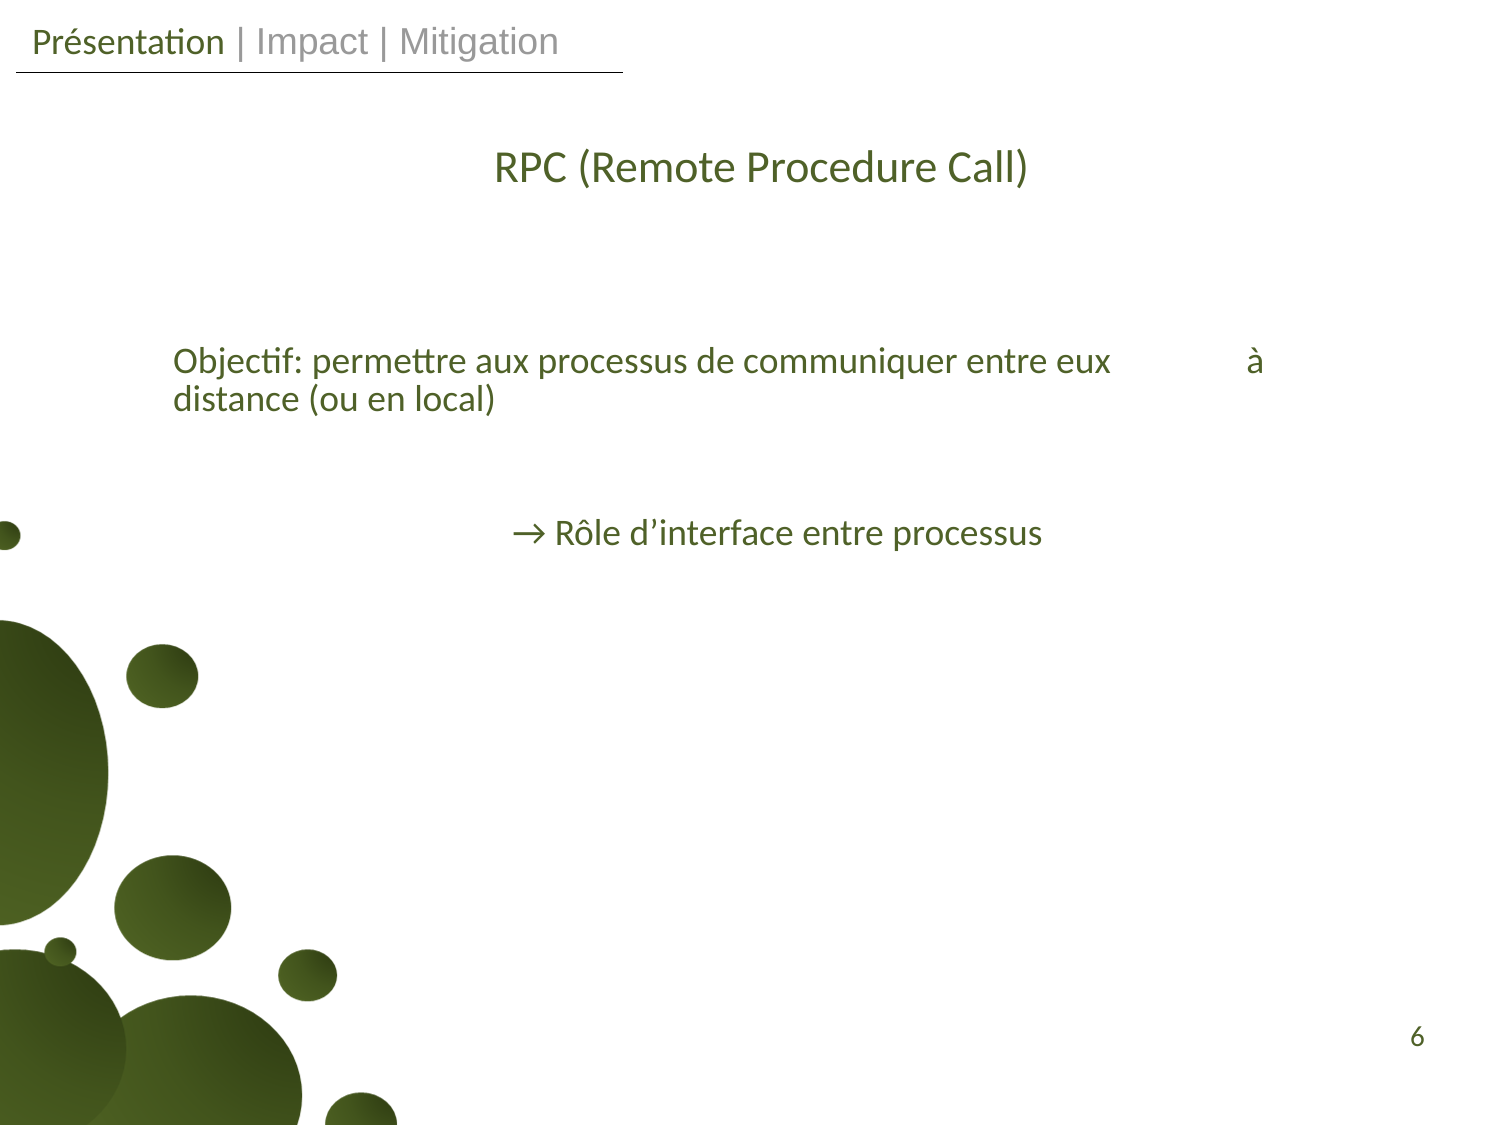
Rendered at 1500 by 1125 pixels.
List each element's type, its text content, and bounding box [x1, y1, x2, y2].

text_box RPC (Remote Procedure Call) Objectif: permettre aux processus de communiquer entre eux à distance (ou en local) → Rôle d’interface entre processus [173, 148, 1351, 597]
text_box Présentation | Impact | Mitigation [17, 13, 635, 72]
picture [0, 520, 398, 1125]
